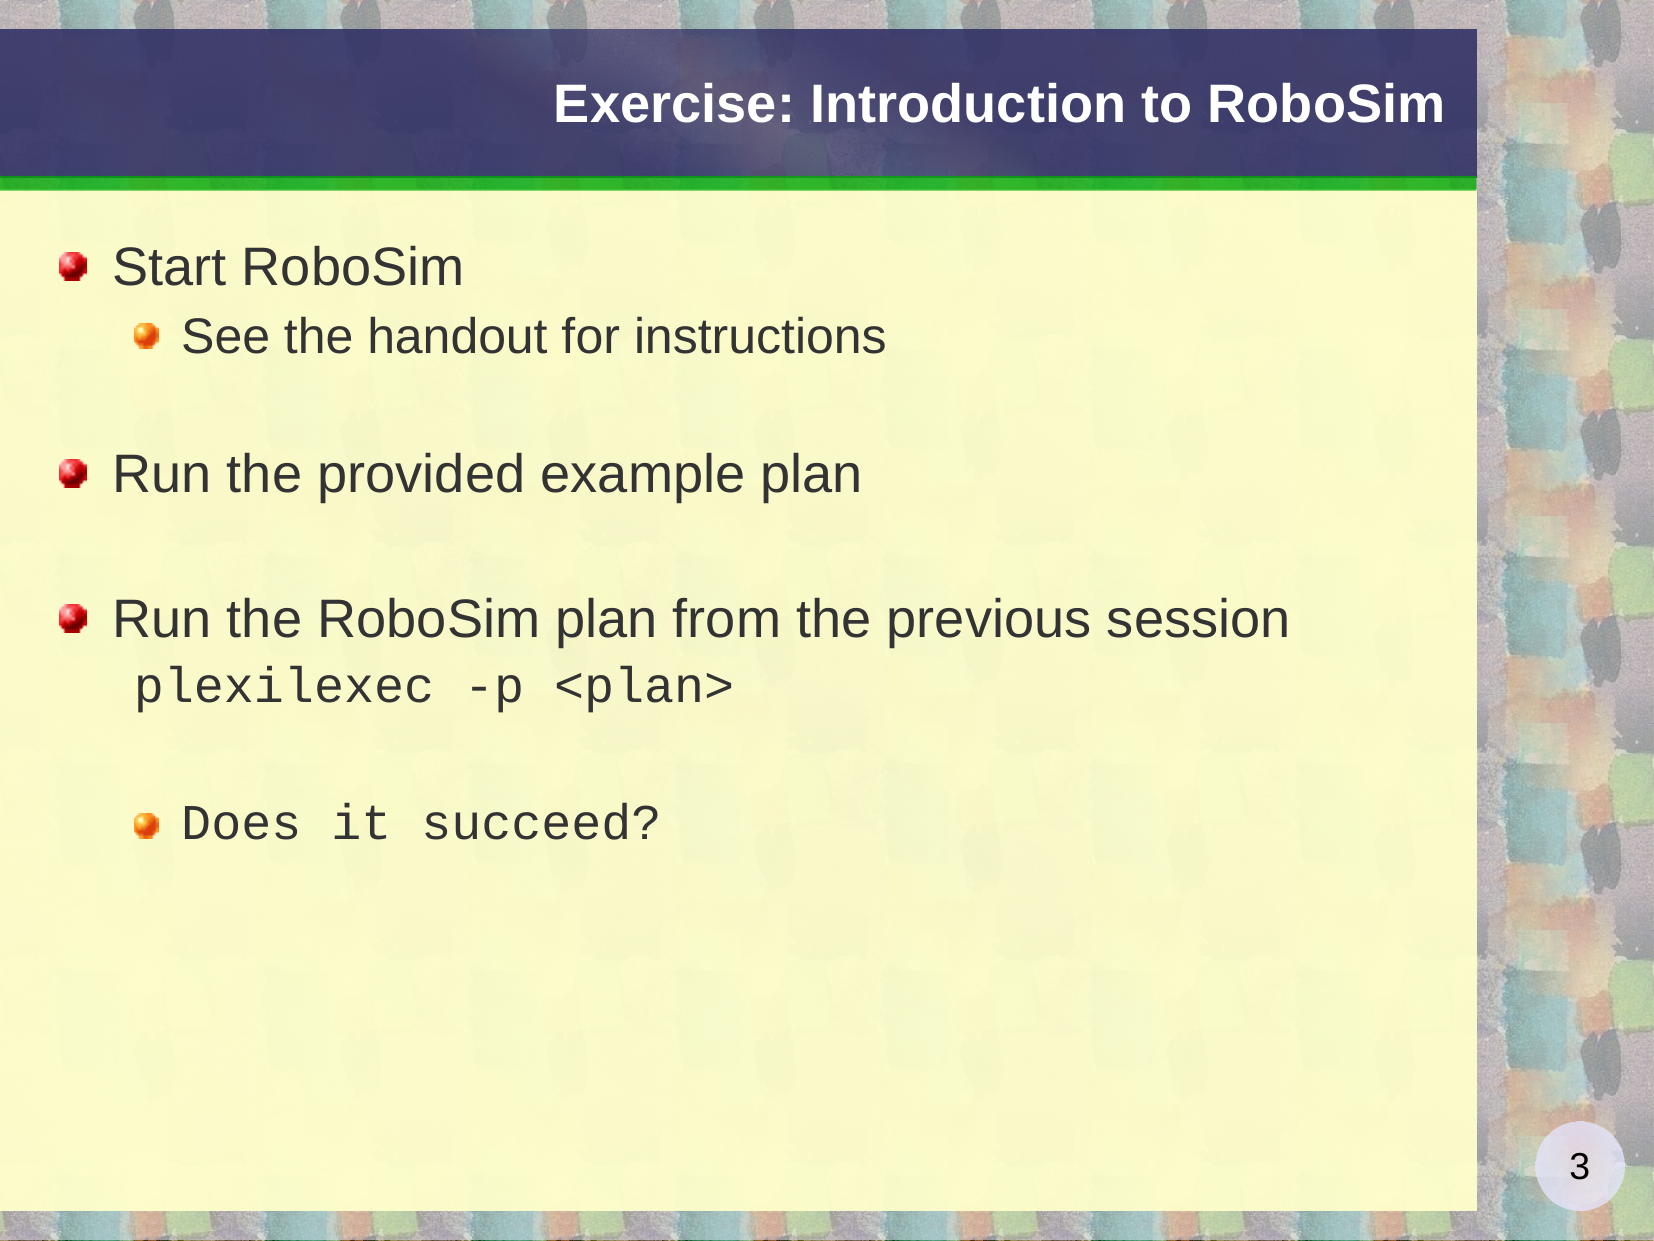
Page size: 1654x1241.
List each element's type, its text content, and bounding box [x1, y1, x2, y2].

title Exercise: Introduction to RoboSim [29, 59, 1447, 148]
list Start RoboSim See the handout for instructions Run the provided example plan Run the RoboSim plan from the previous session plexilexec -p <plan> Does it succeed? [59, 236, 1418, 1182]
